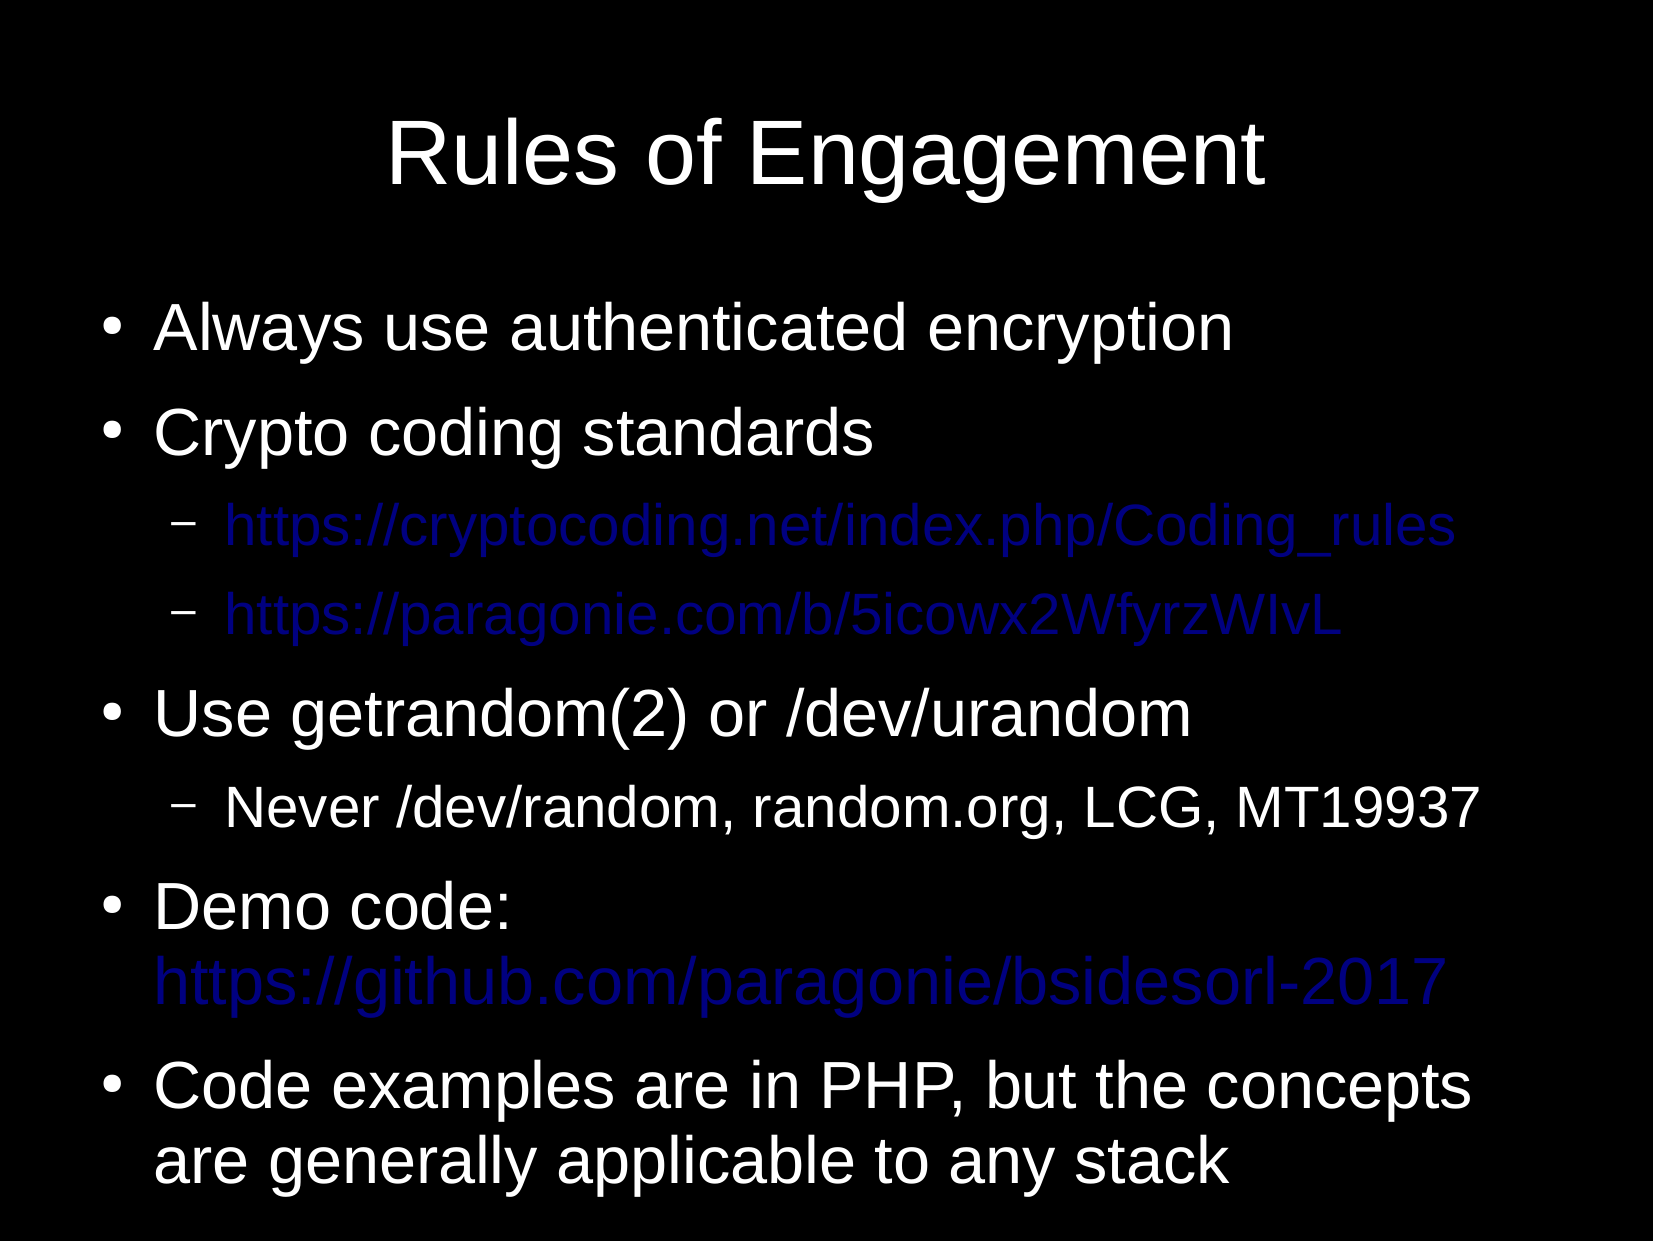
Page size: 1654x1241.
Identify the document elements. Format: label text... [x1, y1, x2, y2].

list Always use authenticated encryption Crypto coding standards https://cryptocoding.net/index.php/Coding_rules https://paragonie.com/b/5icowx2WfyrzWIvL Use getrandom(2) or /dev/urandom Never /dev/random, random.org, LCG, MT19937 Demo code: https://github.com/paragonie/bsidesorl-2017 Code examples are in PHP, but the concepts are generally applicable to any stack [82, 290, 1571, 1231]
title Rules of Engagement [82, 49, 1571, 257]
